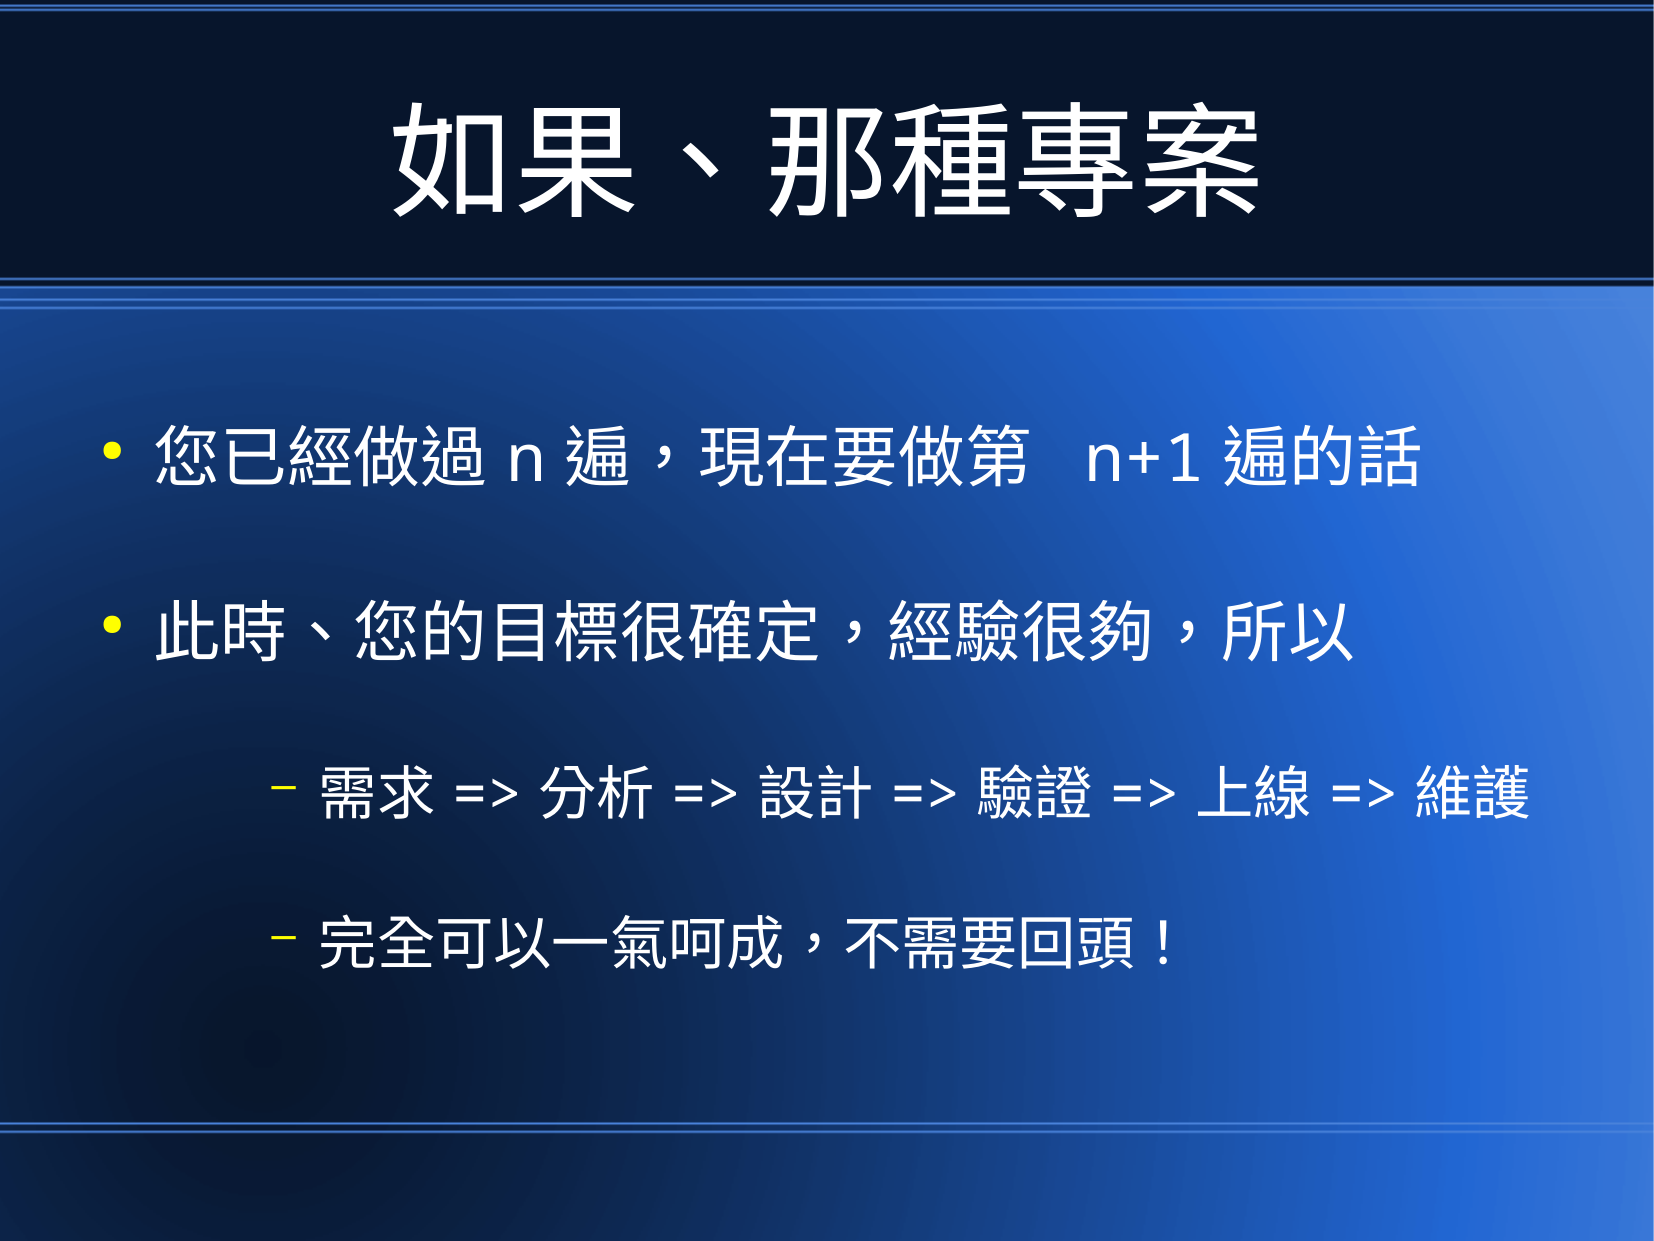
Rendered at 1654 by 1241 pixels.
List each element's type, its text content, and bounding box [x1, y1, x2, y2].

list 您已經做過n遍，現在要做第 n+1遍的話 此時、您的目標很確定，經驗很夠，所以 需求=>分析=>設計=>驗證=>上線=>維護 完全可以一氣呵成，不需要回頭！ [82, 355, 1571, 1241]
title 如果、那種專案 [82, 49, 1571, 257]
picture [0, 0, 1654, 1241]
